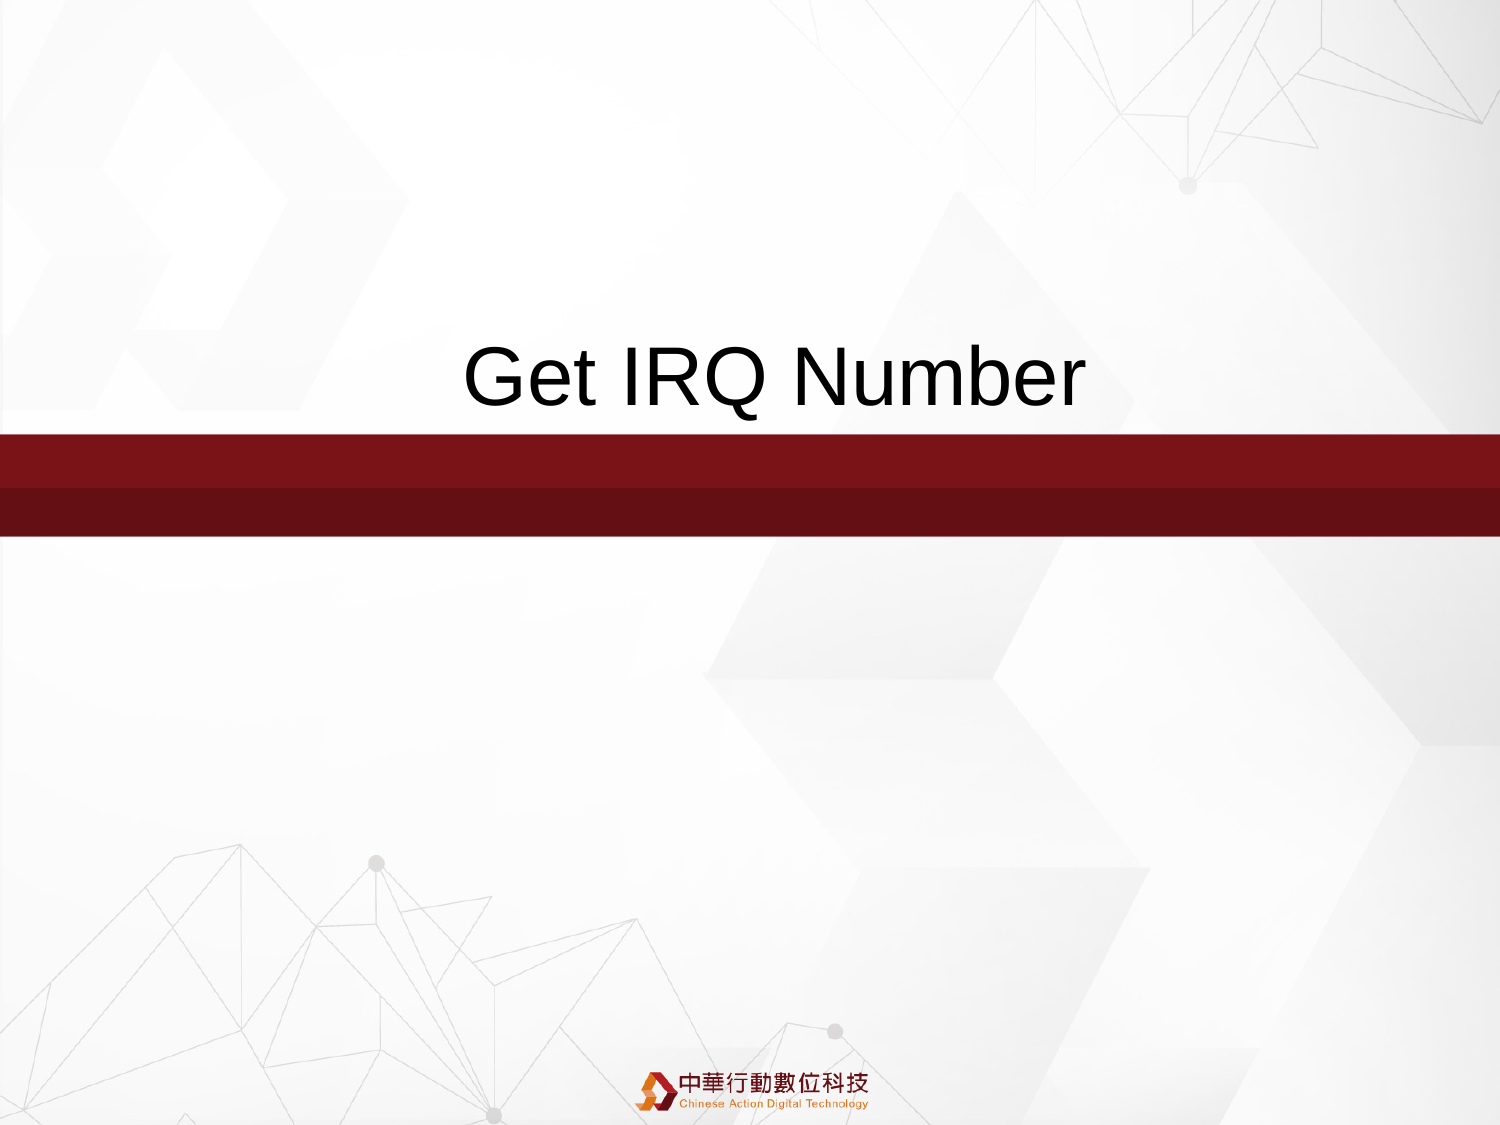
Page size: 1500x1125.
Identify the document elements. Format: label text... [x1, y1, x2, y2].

title Get IRQ Number [149, 314, 1401, 603]
picture [0, 0, 1500, 1125]
